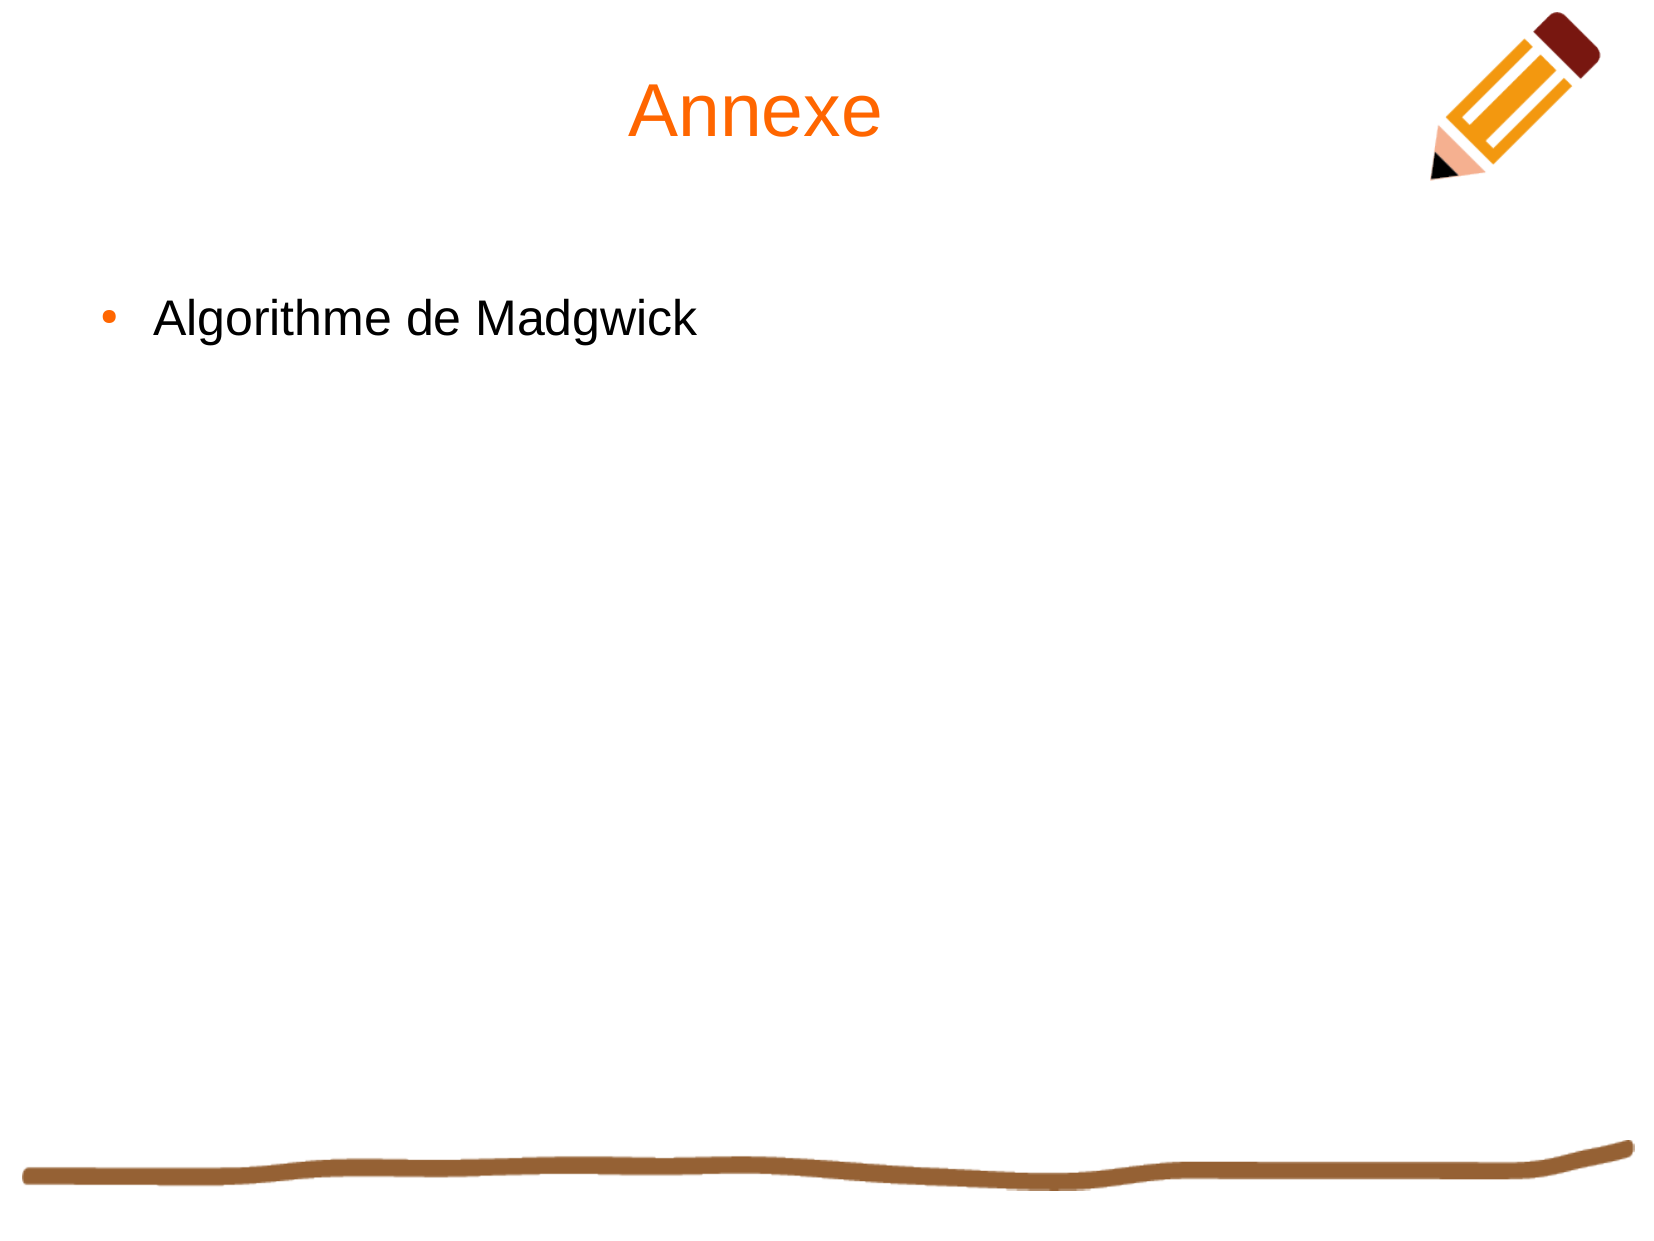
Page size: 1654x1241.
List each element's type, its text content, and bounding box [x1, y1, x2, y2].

title Annexe [82, 49, 1430, 172]
picture [22, 1140, 1635, 1191]
list Algorithme de Madgwick [82, 290, 1561, 1122]
picture [1430, 12, 1601, 181]
